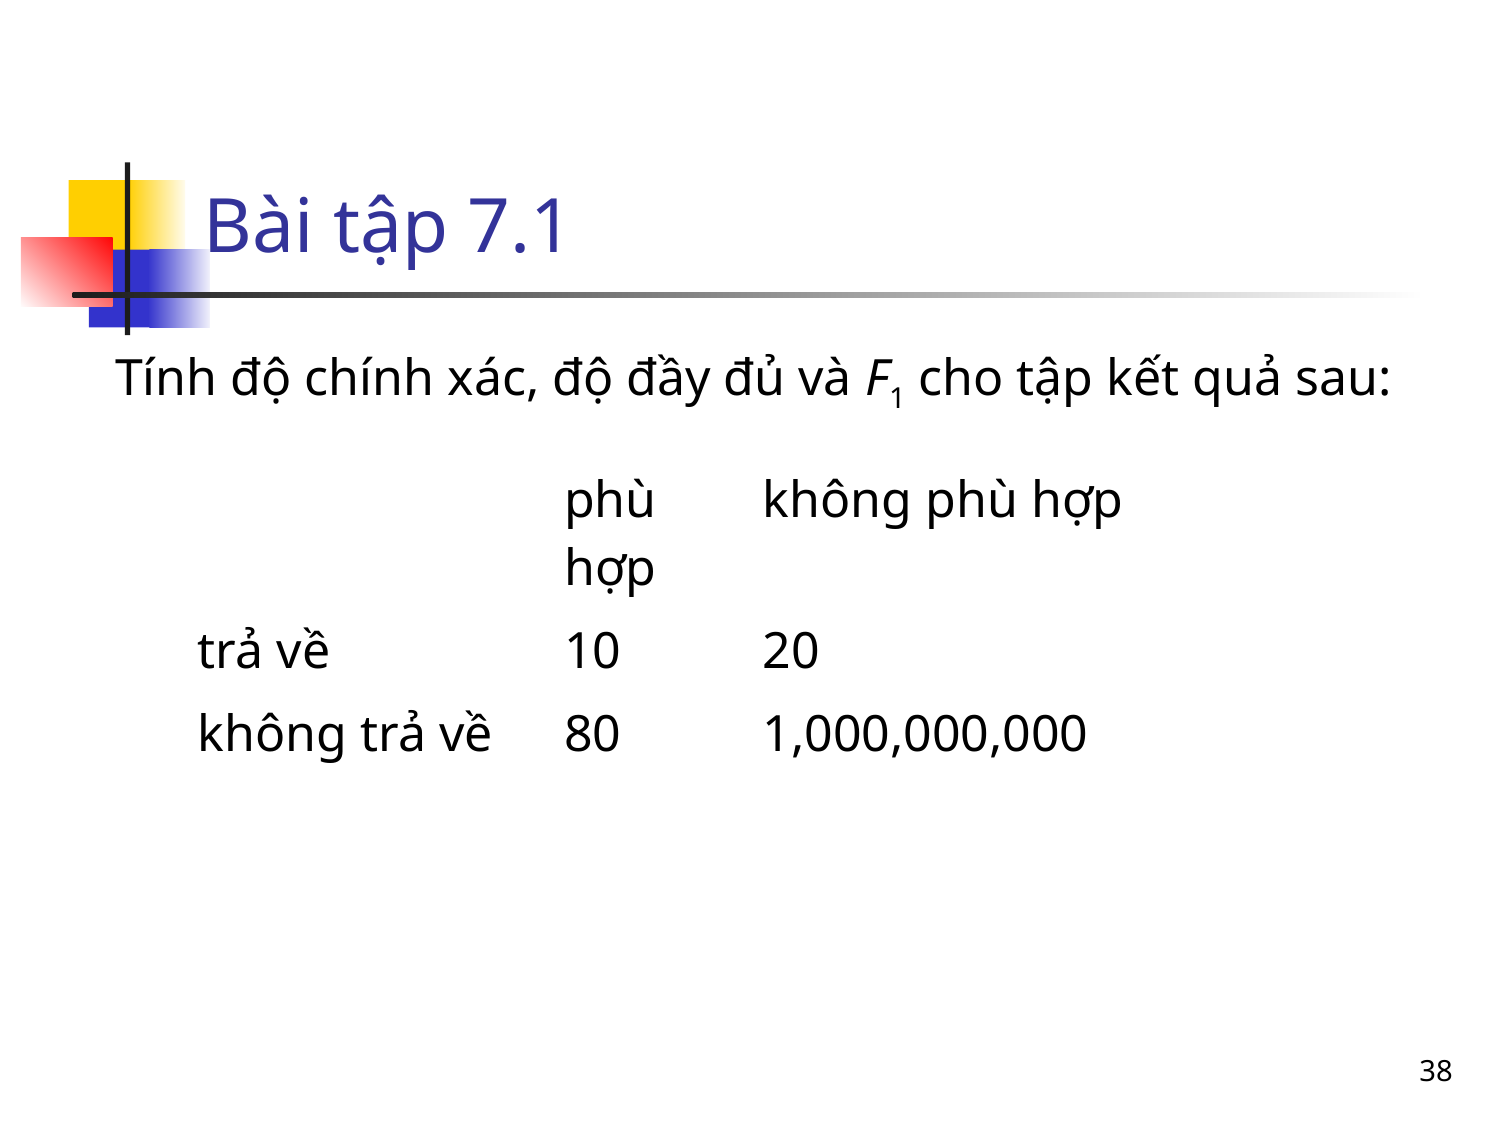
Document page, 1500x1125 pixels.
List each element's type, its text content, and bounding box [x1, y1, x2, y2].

table_header không phù hợp [748, 457, 1254, 607]
slide_number <number> [1155, 1024, 1468, 1100]
title Bài tập 7.1 [188, 35, 1468, 275]
table_header phù hợp [549, 457, 748, 607]
table_cell 20 [748, 609, 1254, 691]
list Tính độ chính xác, độ đầy đủ và F1 cho tập kết quả sau: [100, 338, 1469, 966]
table_header [183, 457, 549, 607]
table_cell không trả về [183, 691, 549, 773]
table_cell trả về [183, 609, 549, 691]
table_cell 10 [549, 609, 748, 691]
table_cell 80 [549, 691, 748, 773]
table_cell 1,000,000,000 [748, 691, 1254, 773]
